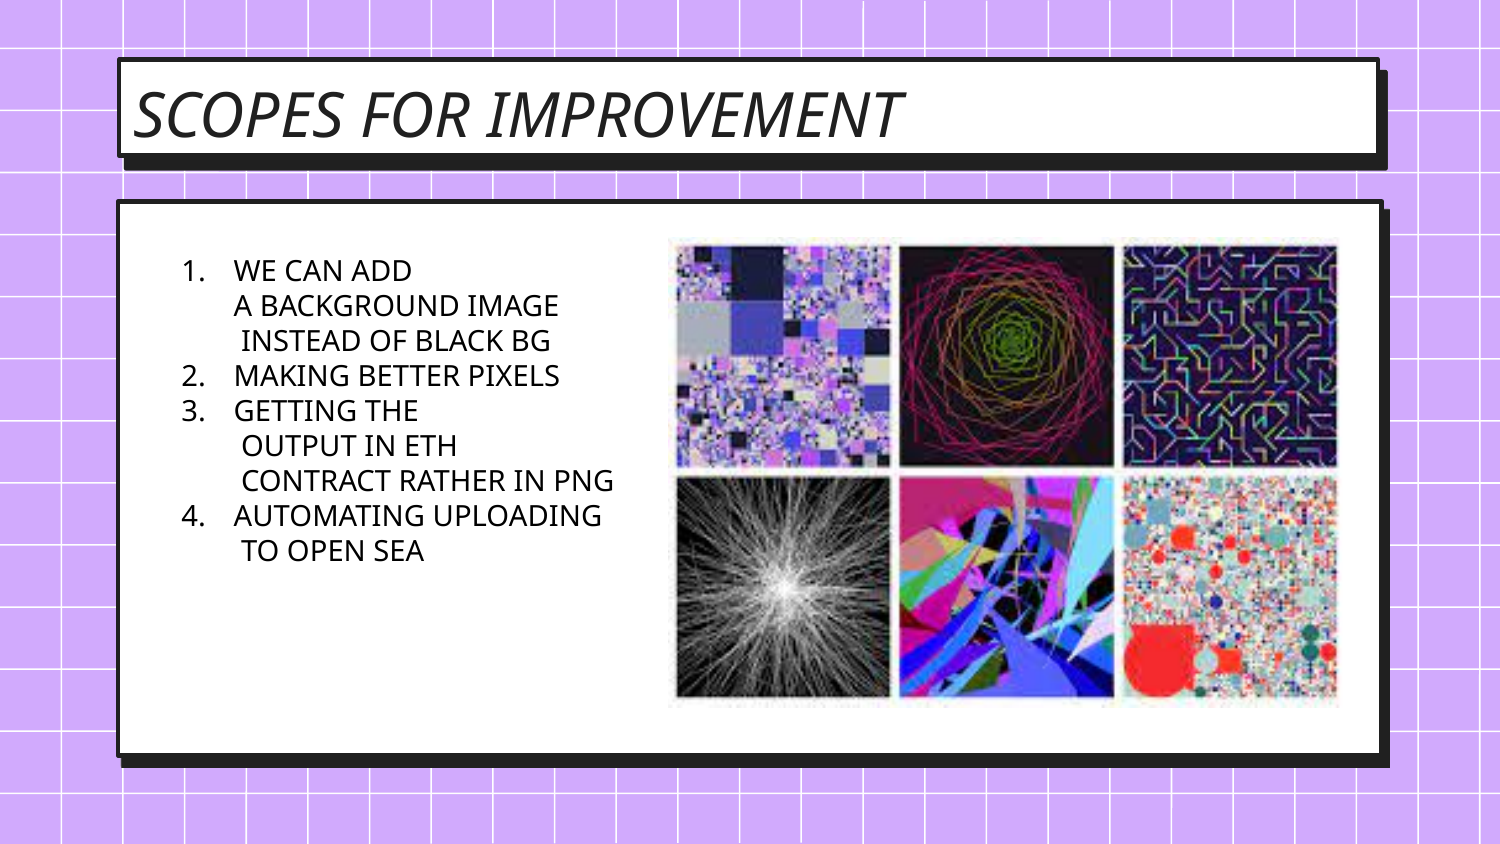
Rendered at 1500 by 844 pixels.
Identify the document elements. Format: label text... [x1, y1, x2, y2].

text_box WE CAN ADD A BACKGROUND IMAGE INSTEAD OF BLACK BG MAKING BETTER PIXELS GETTING THE OUTPUT IN ETH CONTRACT RATHER IN PNG AUTOMATING UPLOADING TO OPEN SEA [143, 237, 668, 583]
title SCOPES FOR IMPROVEMENT [118, 60, 1382, 155]
picture [668, 237, 1347, 708]
